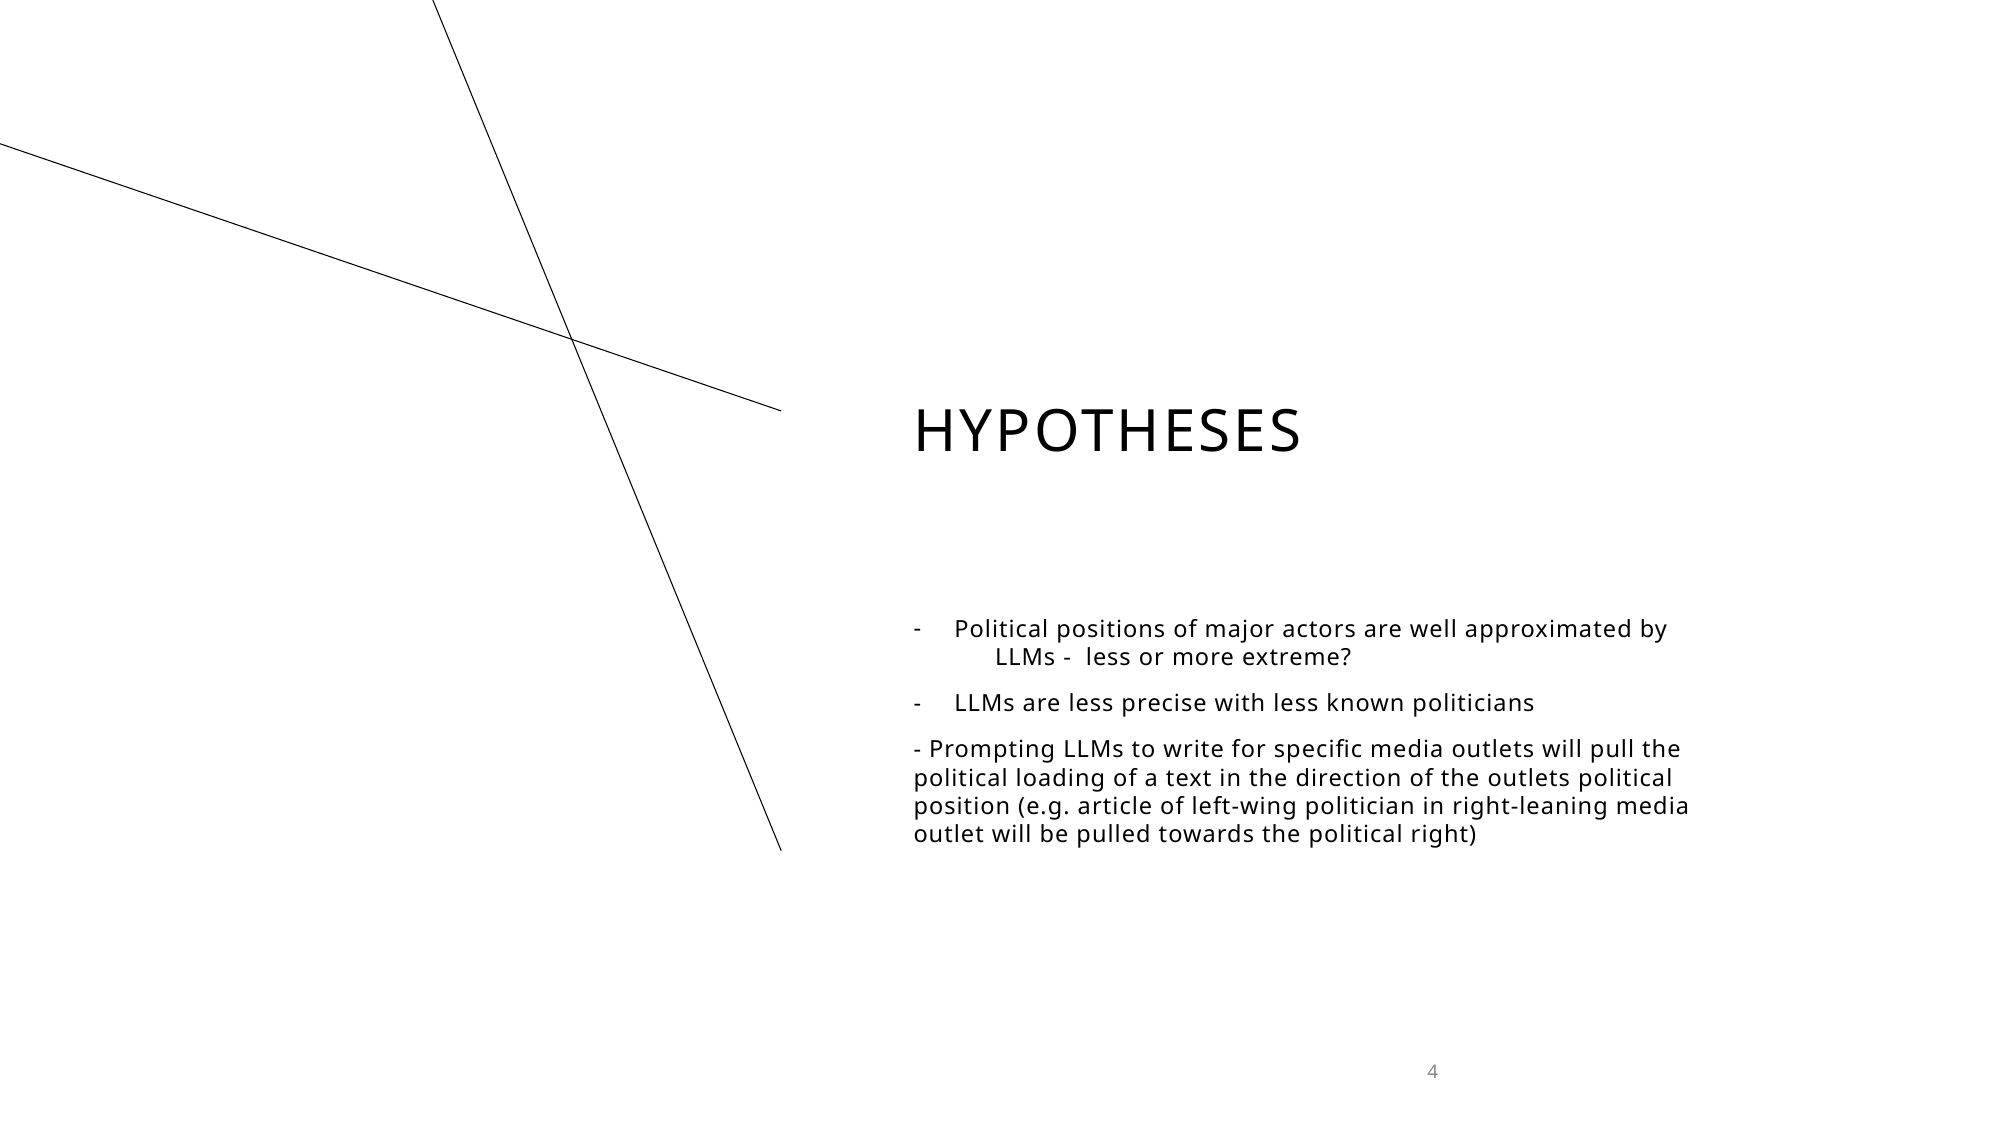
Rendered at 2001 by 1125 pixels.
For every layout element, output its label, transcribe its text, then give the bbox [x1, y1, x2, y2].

list Political positions of major actors are well approximated by LLMs - less or more extreme? LLMs are less precise with less known politicians - Prompting LLMs to write for specific media outlets will pull the political loading of a text in the direction of the outlets political position (e.g. article of left-wing politician in right-leaning media outlet will be pulled towards the political right) [898, 541, 1737, 830]
text_box [1412, 1042, 1863, 1103]
title Hypotheses [898, 274, 1737, 472]
